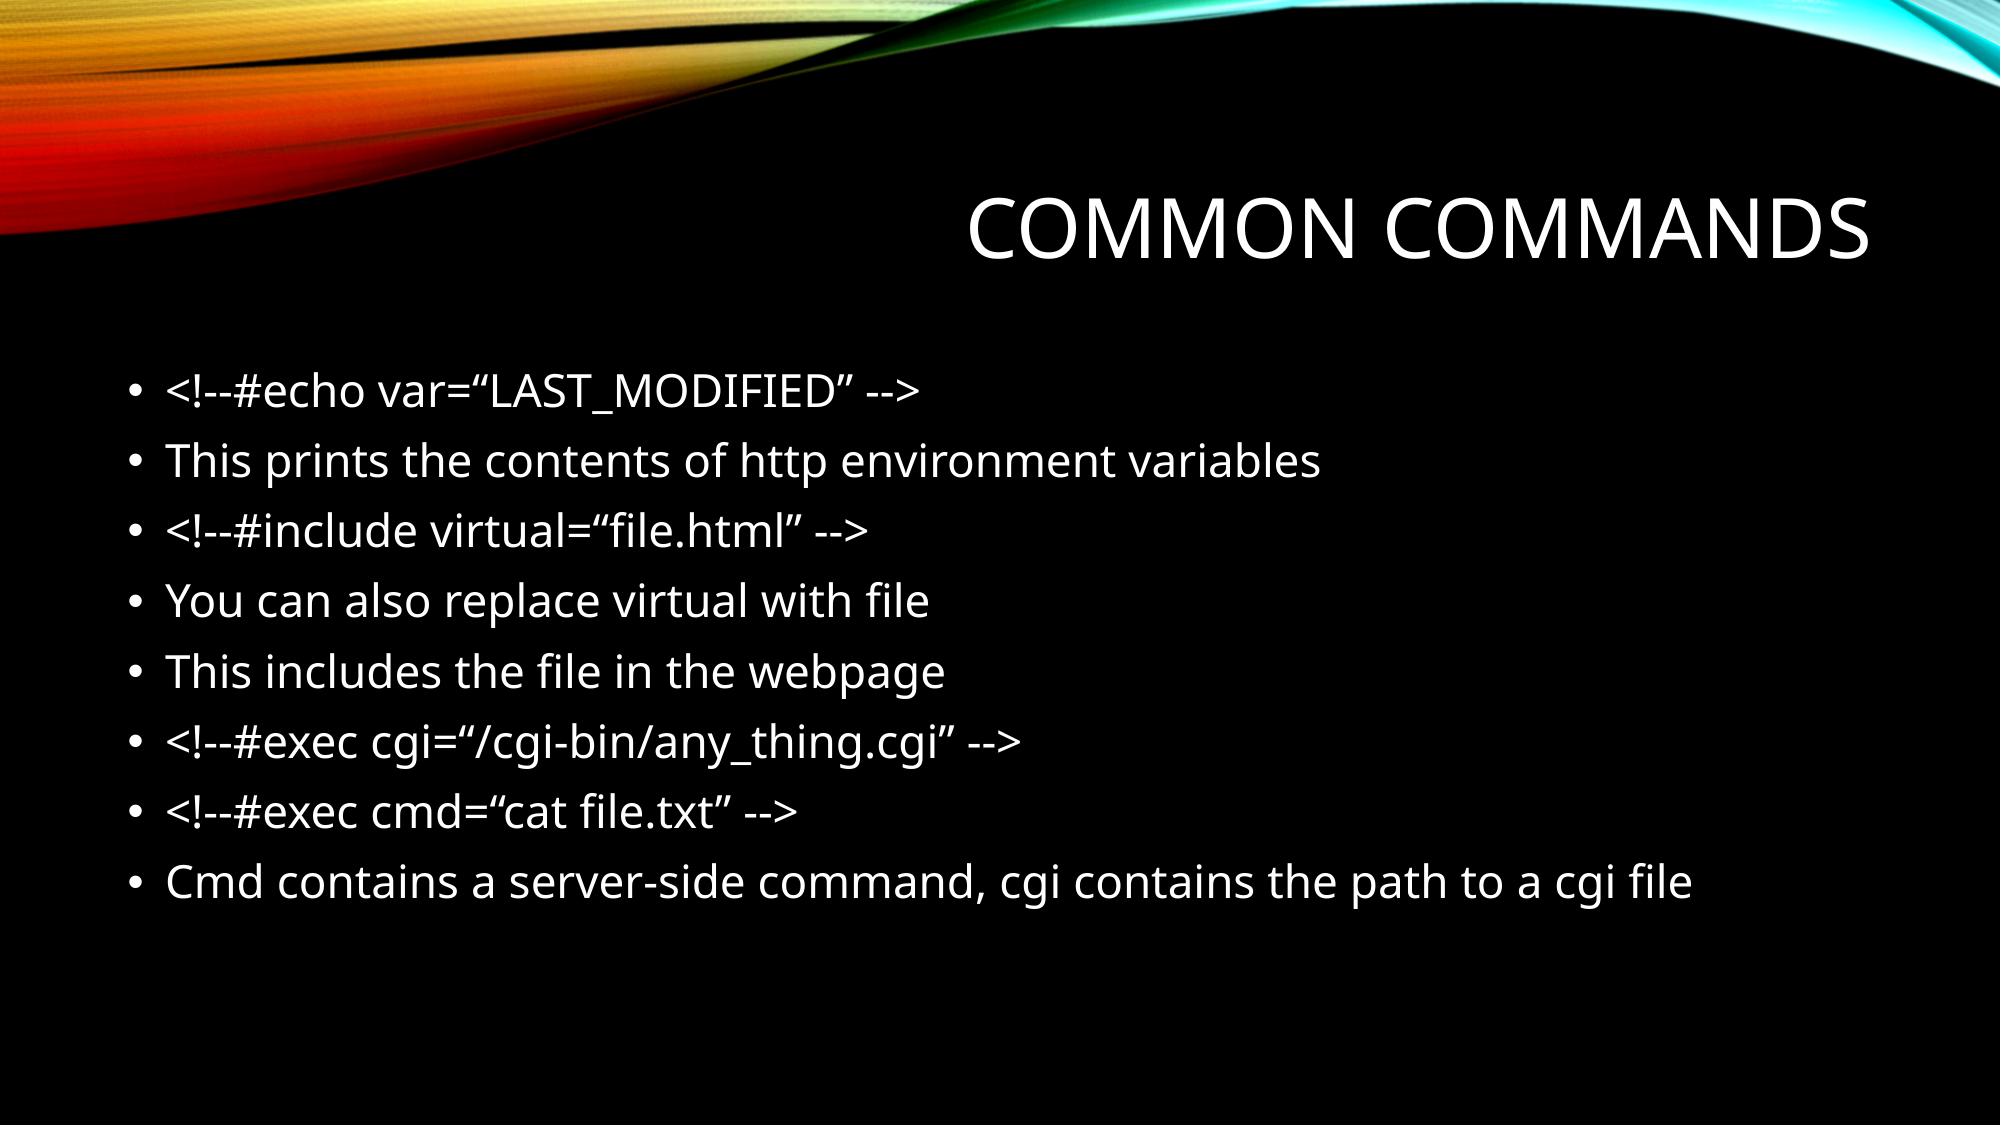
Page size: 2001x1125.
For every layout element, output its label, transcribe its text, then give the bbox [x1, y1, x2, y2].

title Common commands [474, 125, 1888, 338]
picture [0, 0, 2000, 237]
list <!--#echo var=“LAST_MODIFIED” --> This prints the contents of http environment variables <!--#include virtual=“file.html” --> You can also replace virtual with file This includes the file in the webpage <!--#exec cgi=“/cgi-bin/any_thing.cgi” --> <!--#exec cmd=“cat file.txt” --> Cmd contains a server-side command, cgi contains the path to a cgi file [112, 360, 1888, 1021]
